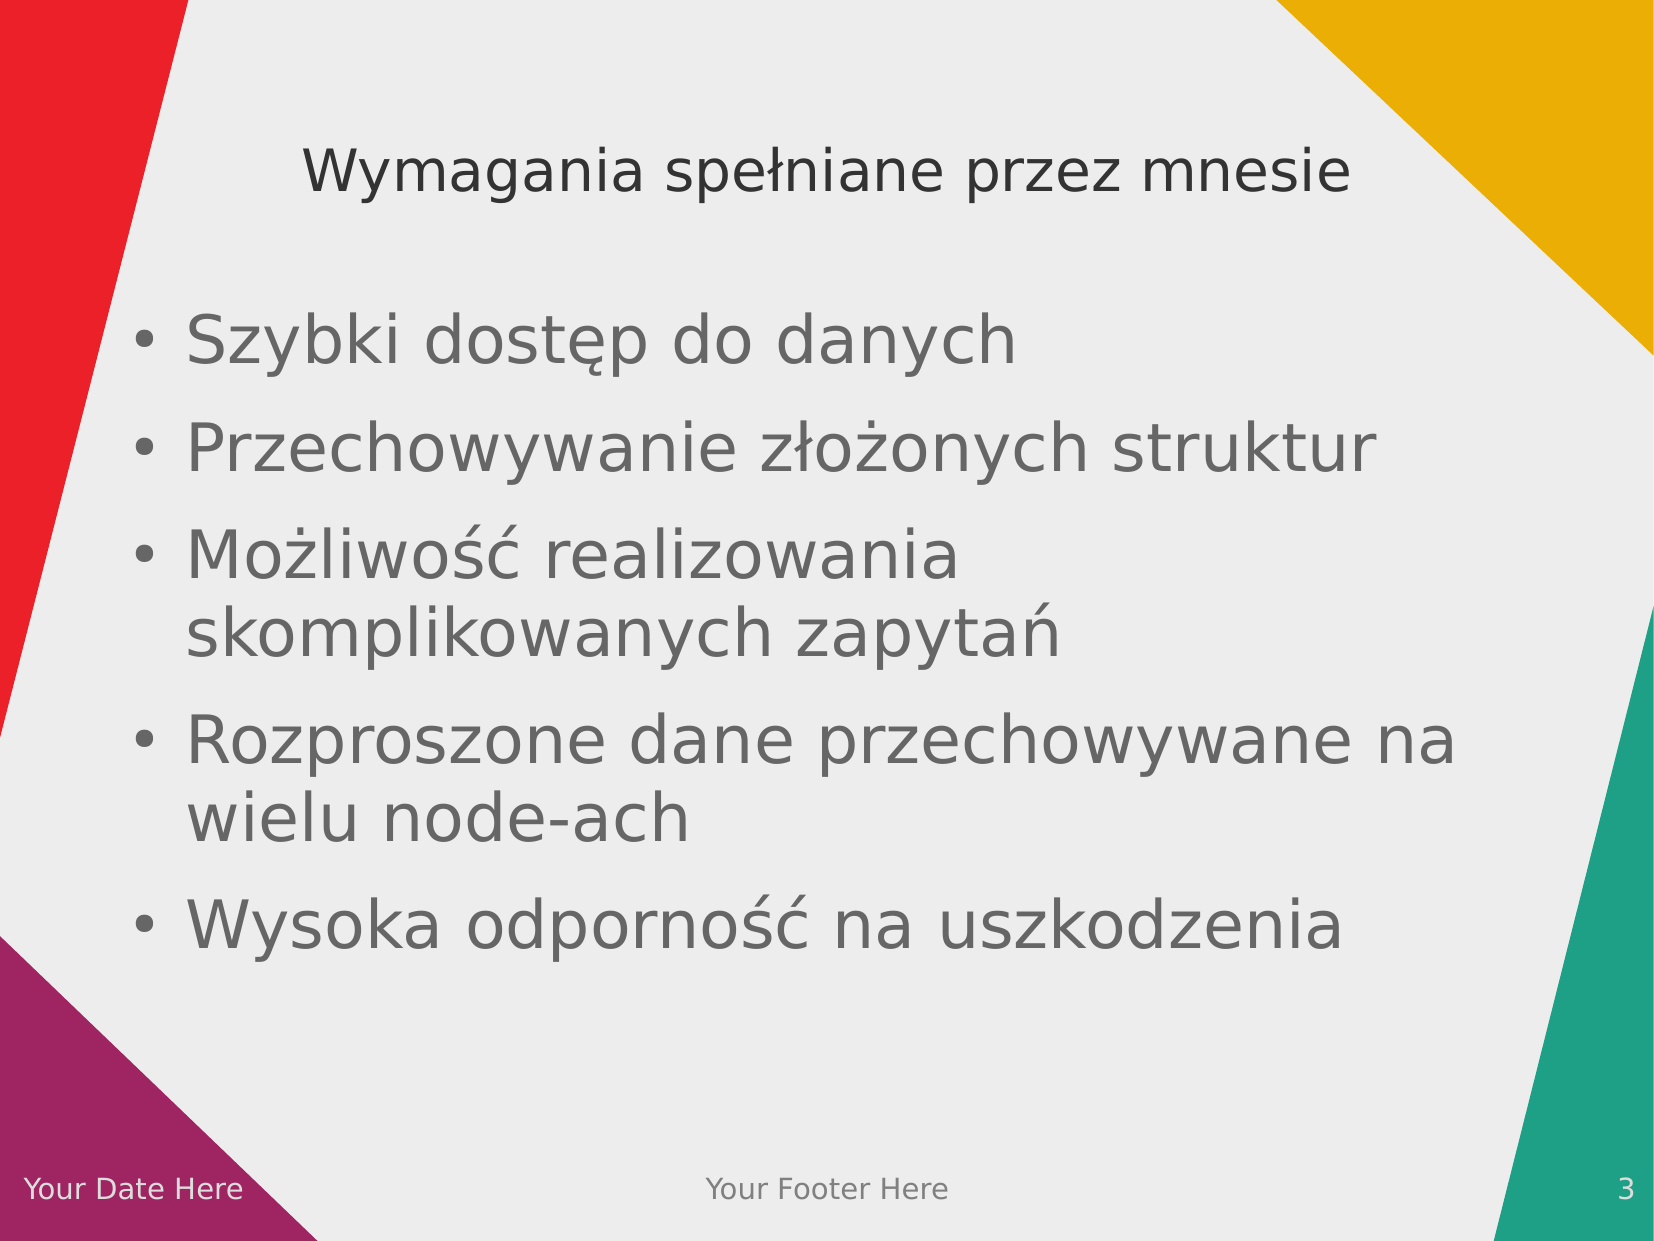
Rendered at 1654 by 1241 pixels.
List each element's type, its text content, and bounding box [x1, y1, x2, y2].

title Wymagania spełniane przez mnesie [114, 73, 1539, 271]
list Szybki dostęp do danych Przechowywanie złożonych struktur Możliwość realizowania skomplikowanych zapytań Rozproszone dane przechowywane na wielu node-ach Wysoka odporność na uszkodzenia [114, 302, 1539, 1033]
